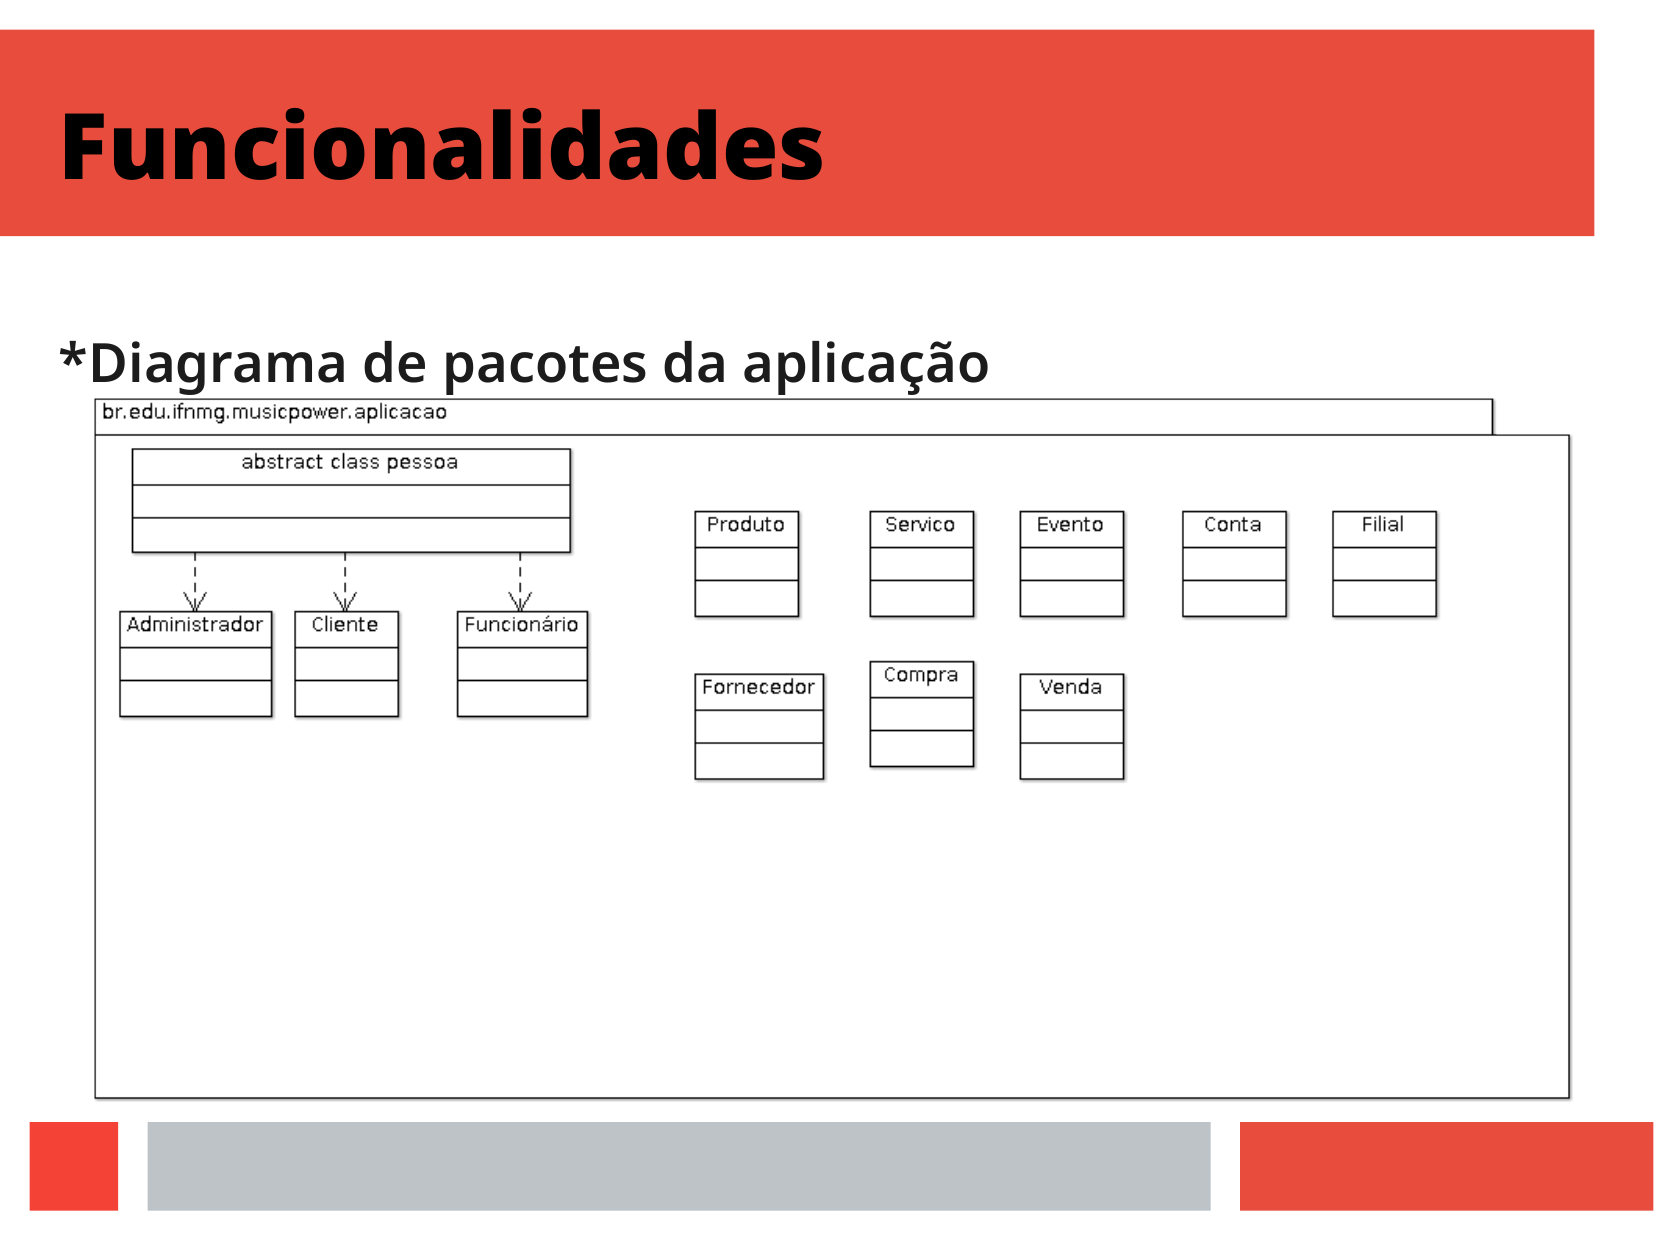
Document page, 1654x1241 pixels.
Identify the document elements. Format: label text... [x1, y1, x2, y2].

title Funcionalidades [59, 59, 1595, 207]
picture [82, 386, 1617, 1146]
list *Diagrama de pacotes da aplicação [59, 324, 1565, 1093]
